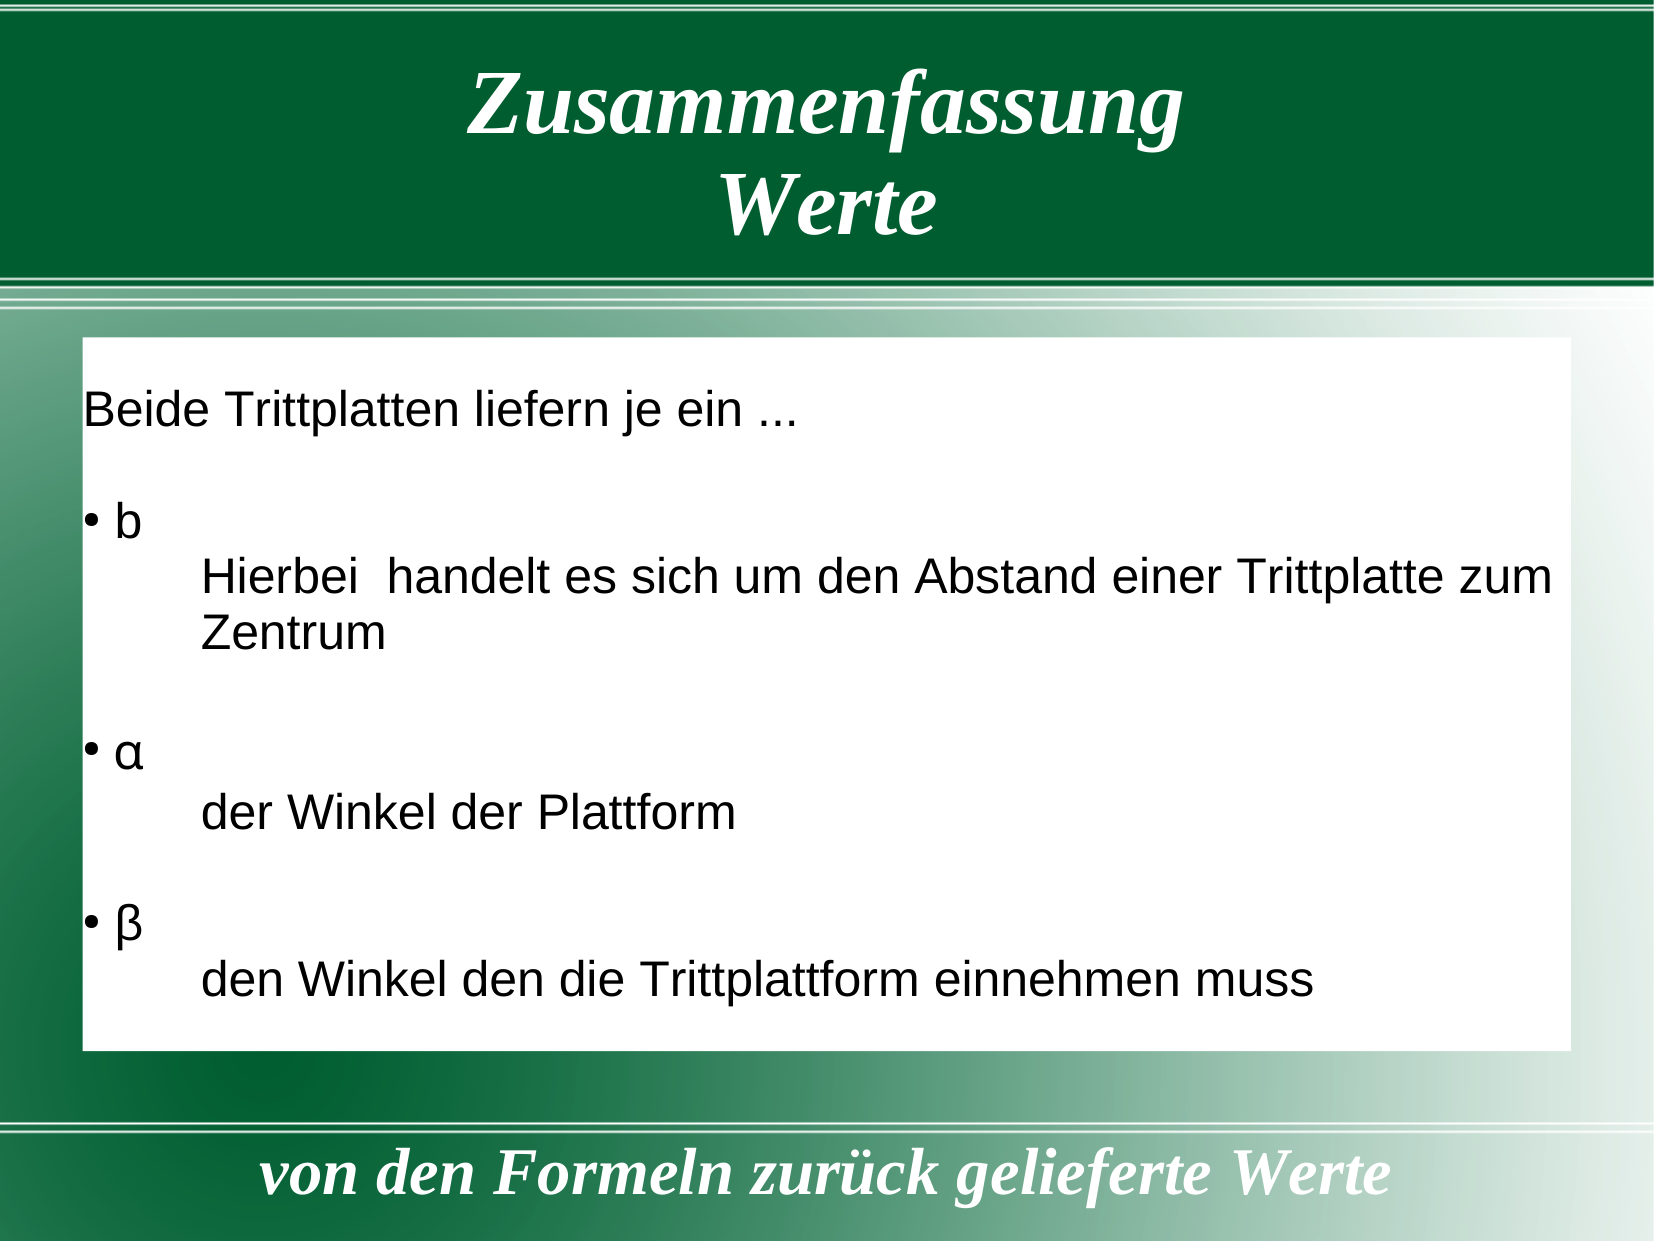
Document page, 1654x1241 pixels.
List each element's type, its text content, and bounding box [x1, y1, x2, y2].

title Zusammenfassung Werte [82, 49, 1571, 257]
title von den Formeln zurück gelieferte Werte [11, 1068, 1642, 1241]
subtitle Beide Trittplatten liefern je ein ... b Hierbei handelt es sich um den Abstand einer Trittplatte zum Zentrum α der Winkel der Plattform β den Winkel den die Trittplattform einnehmen muss [82, 337, 1571, 1052]
picture [0, 0, 1654, 1241]
